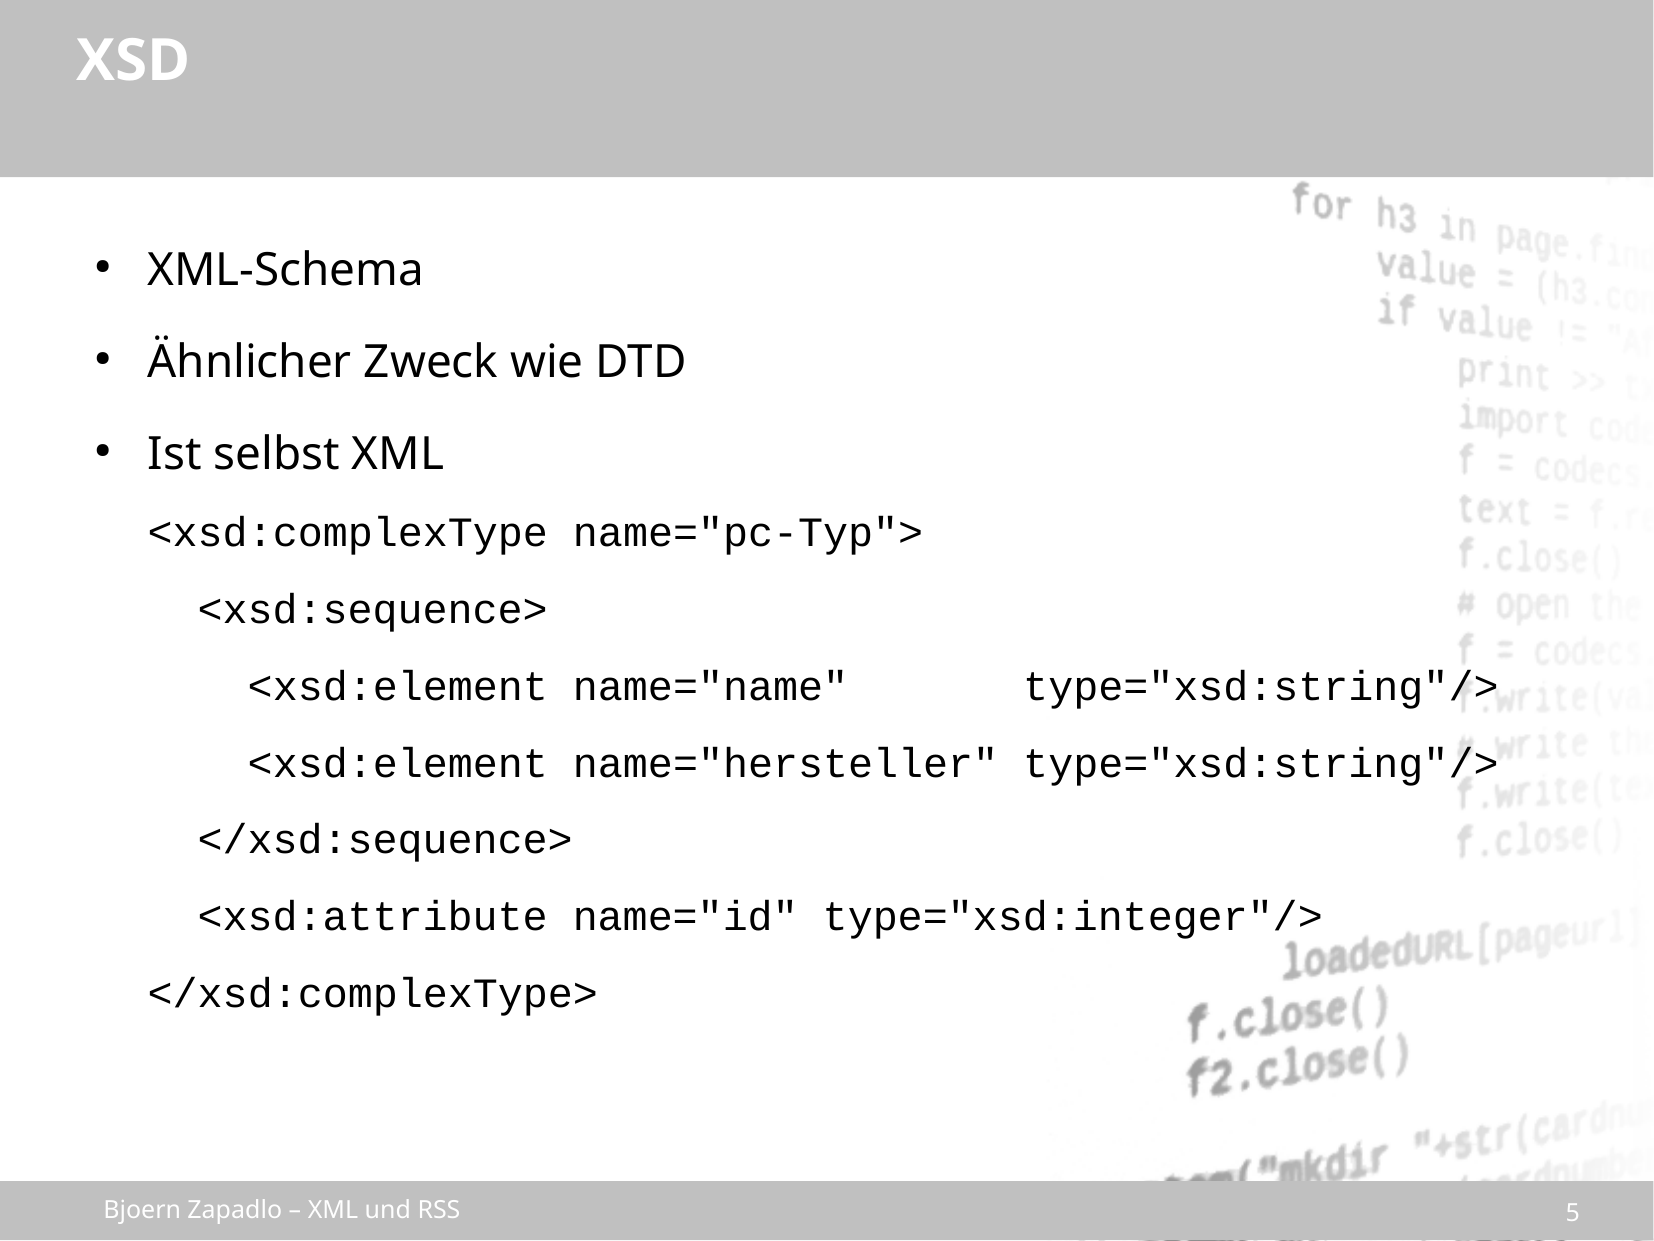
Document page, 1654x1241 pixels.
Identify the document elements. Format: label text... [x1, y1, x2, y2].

list XML-Schema Ähnlicher Zweck wie DTD Ist selbst XML <xsd:complexType name="pc-Typ"> <xsd:sequence> <xsd:element name="name" type="xsd:string"/> <xsd:element name="hersteller" type="xsd:string"/> </xsd:sequence> <xsd:attribute name="id" type="xsd:integer"/> </xsd:complexType> [76, 236, 1566, 1059]
title XSD [76, 17, 1566, 210]
picture [0, 178, 1654, 1181]
